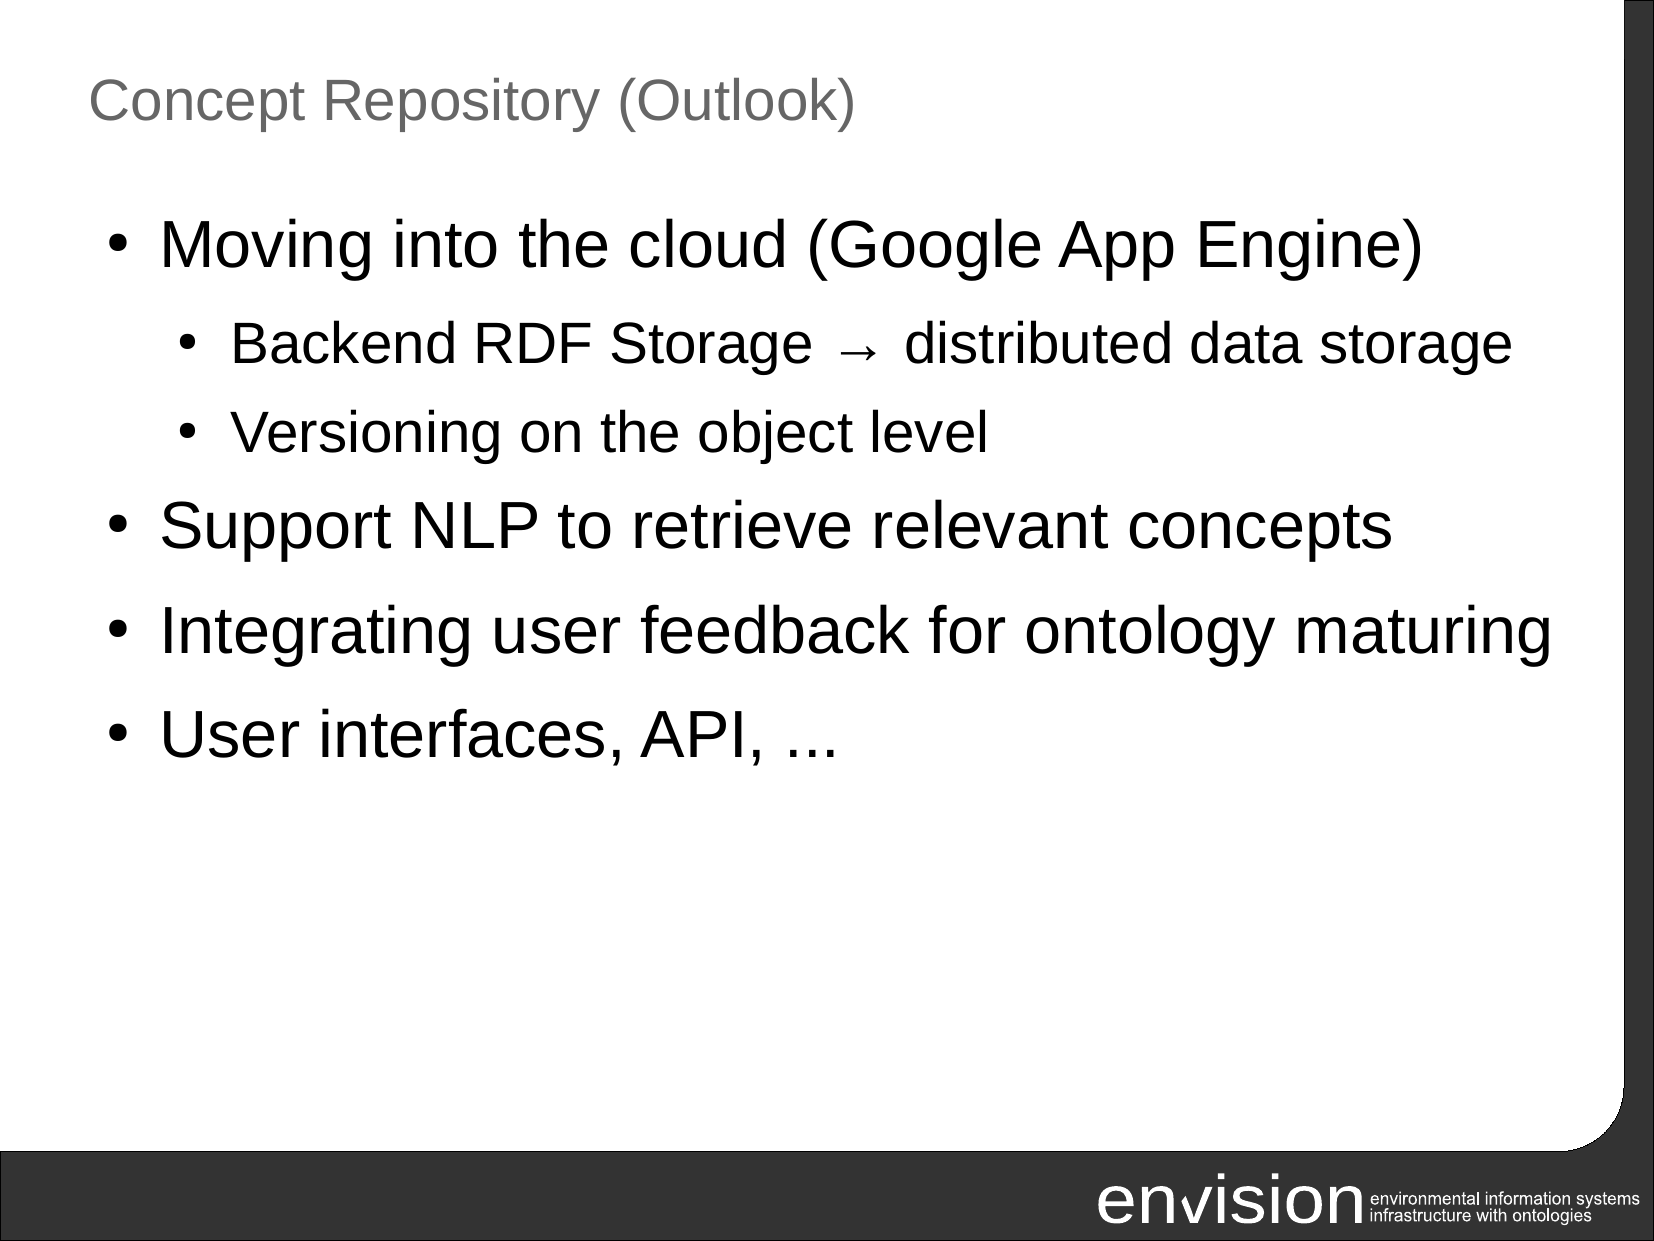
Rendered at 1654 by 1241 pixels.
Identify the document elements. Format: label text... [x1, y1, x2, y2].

list Moving into the cloud (Google App Engine) Backend RDF Storage → distributed data storage Versioning on the object level Support NLP to retrieve relevant concepts Integrating user feedback for ontology maturing User interfaces, API, ... [88, 206, 1571, 1011]
title Concept Repository (Outlook) [88, 3, 1571, 196]
